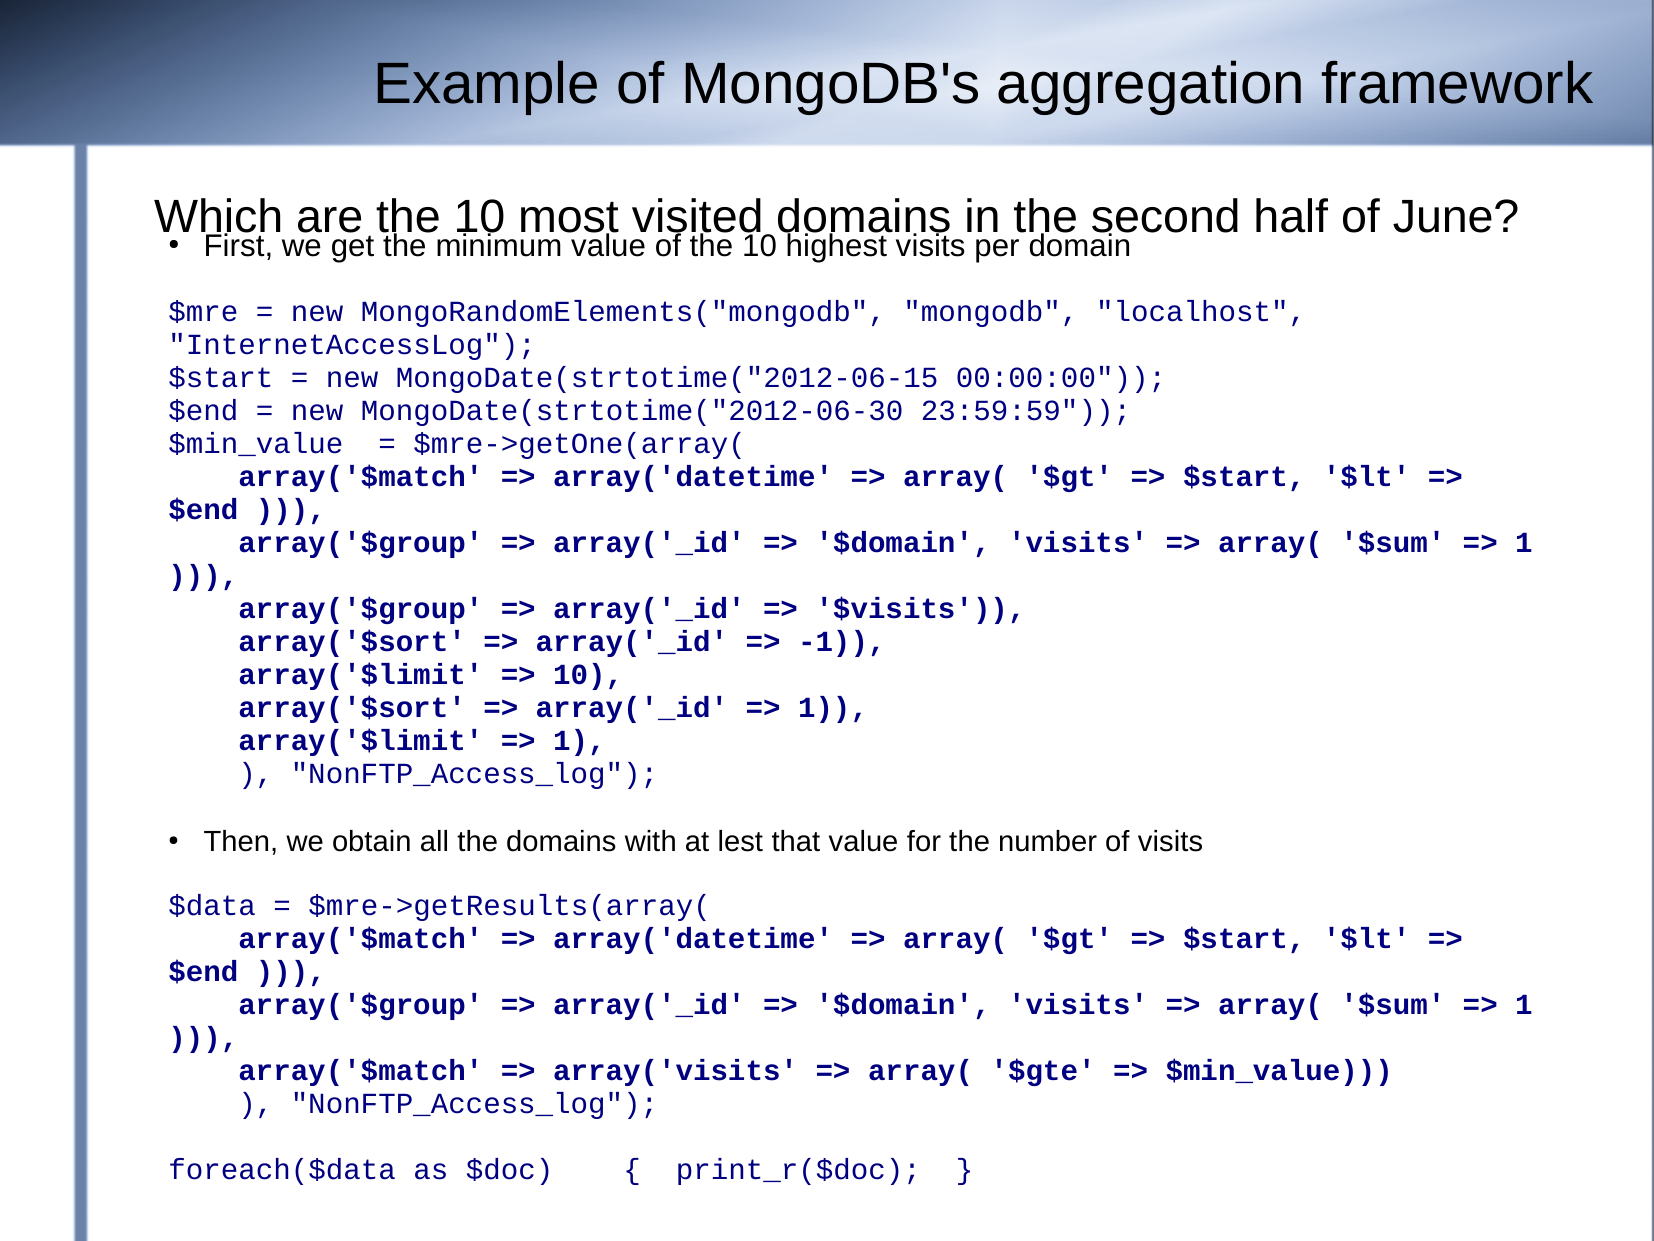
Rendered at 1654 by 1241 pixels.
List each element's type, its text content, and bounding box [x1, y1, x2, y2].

picture [0, 0, 1654, 1241]
text_box First, we get the minimum value of the 10 highest visits per domain $mre = new MongoRandomElements("mongodb", "mongodb", "localhost", "InternetAccessLog"); $start = new MongoDate(strtotime("2012-06-15 00:00:00")); $end = new MongoDate(strtotime("2012-06-30 23:59:59")); $min_value = $mre->getOne(array( array('$match' => array('datetime' => array( '$gt' => $start, '$lt' => $end ))), array('$group' => array('_id' => '$domain', 'visits' => array( '$sum' => 1 ))), array('$group' => array('_id' => '$visits')), array('$sort' => array('_id' => -1)), array('$limit' => 10), array('$sort' => array('_id' => 1)), array('$limit' => 1), ), "NonFTP_Access_log"); Then, we obtain all the domains with at lest that value for the number of visits $data = $mre->getResults(array( array('$match' => array('datetime' => array( '$gt' => $start, '$lt' => $end ))), array('$group' => array('_id' => '$domain', 'visits' => array( '$sum' => 1 ))), array('$match' => array('visits' => array( '$gte' => $min_value))) ), "NonFTP_Access_log"); foreach($data as $doc) { print_r($doc); } [153, 220, 1566, 1241]
list Which are the 10 most visited domains in the second half of June? [154, 164, 1596, 292]
title Example of MongoDB's aggregation framework [154, 49, 1596, 118]
